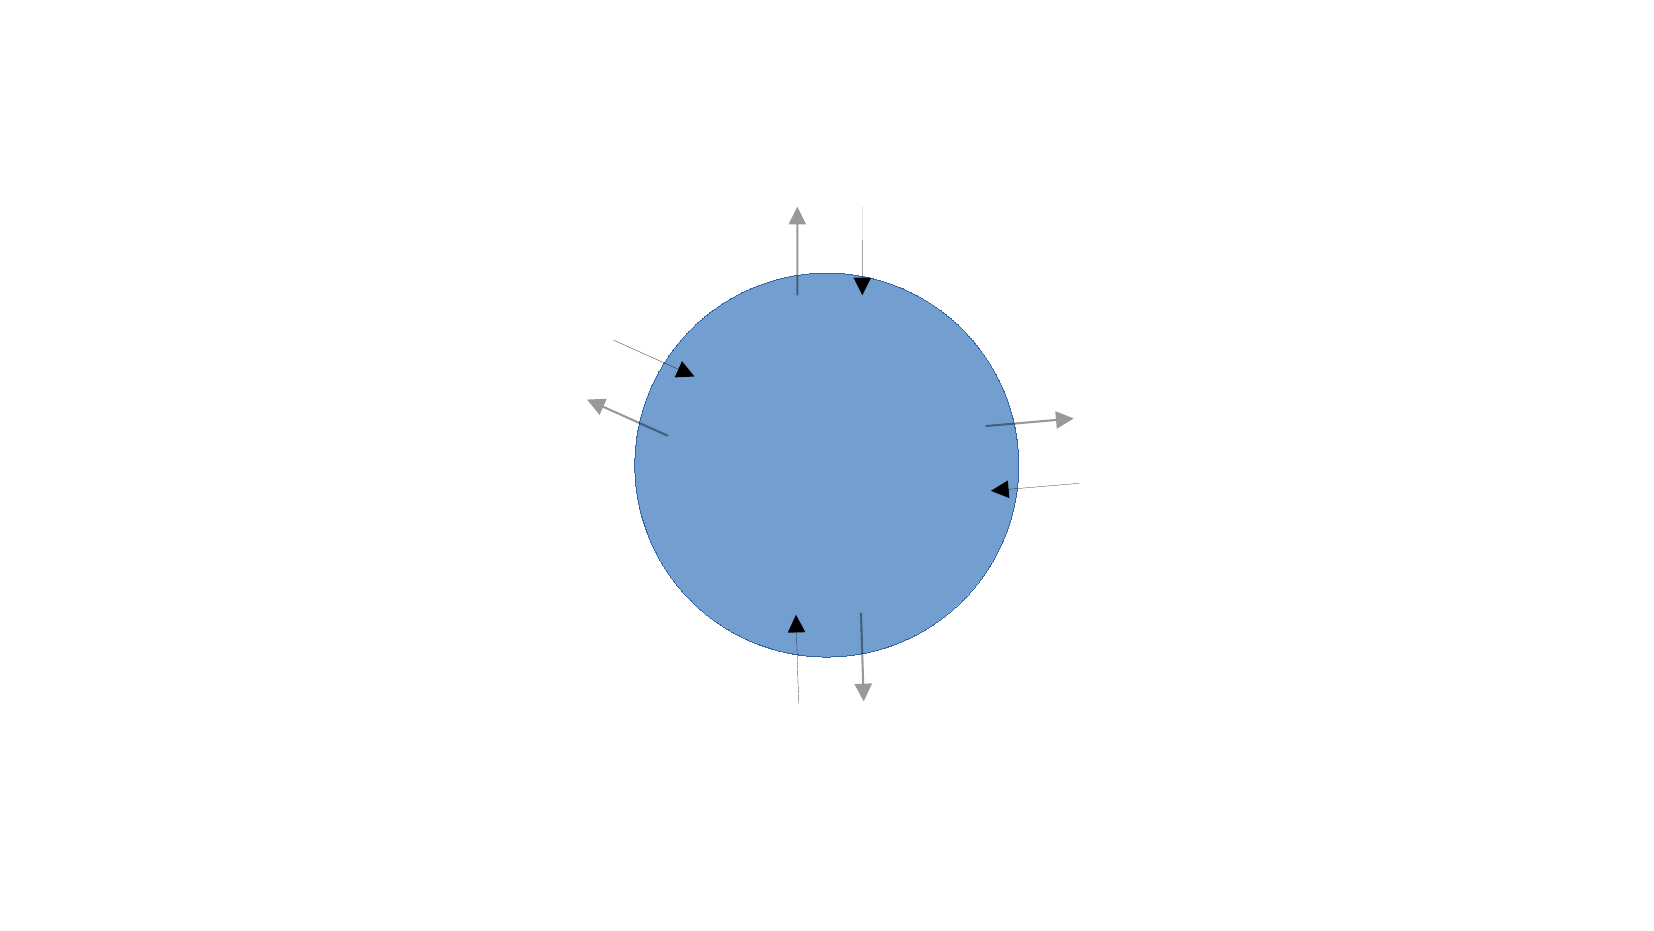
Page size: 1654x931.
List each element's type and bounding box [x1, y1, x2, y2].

text_box [574, 269, 1093, 717]
text_box [797, 192, 859, 264]
